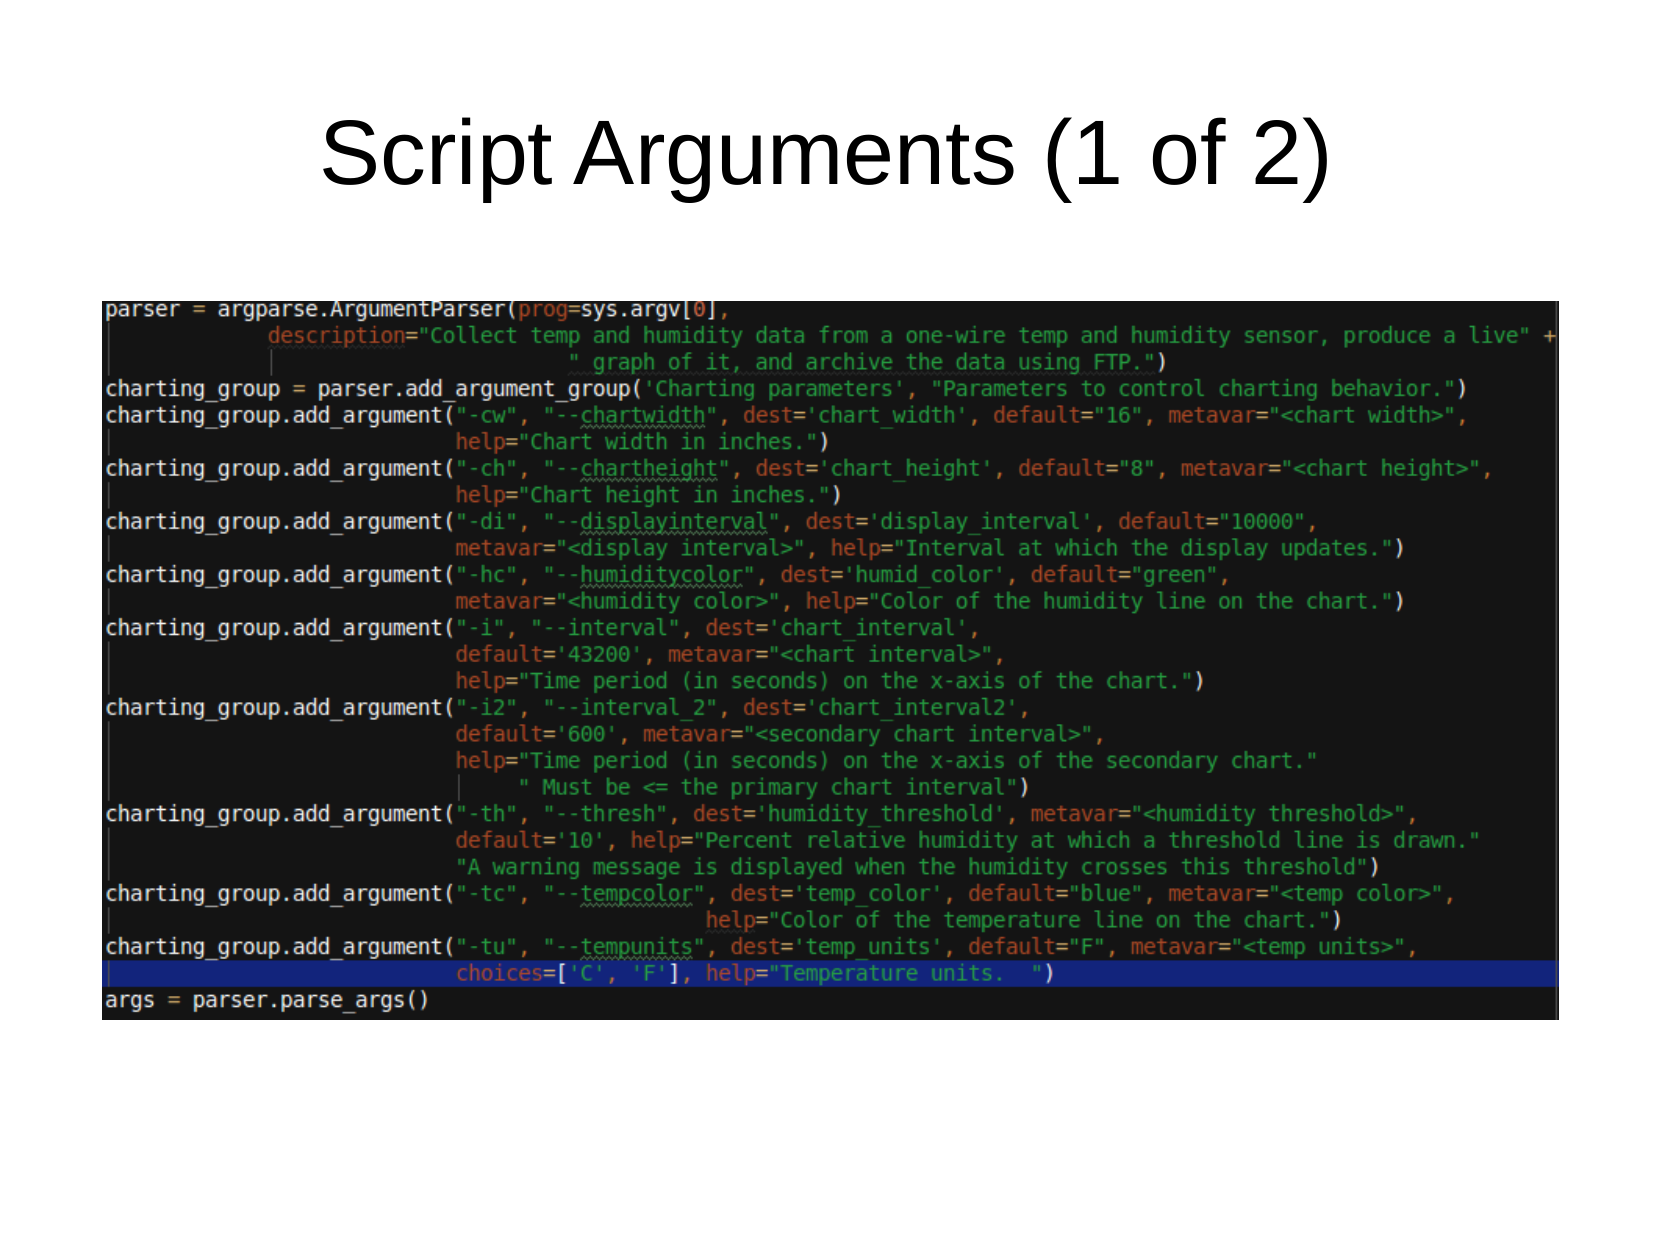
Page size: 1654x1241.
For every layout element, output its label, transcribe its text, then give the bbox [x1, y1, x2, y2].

title Script Arguments (1 of 2) [82, 49, 1571, 257]
picture [102, 301, 1559, 1021]
